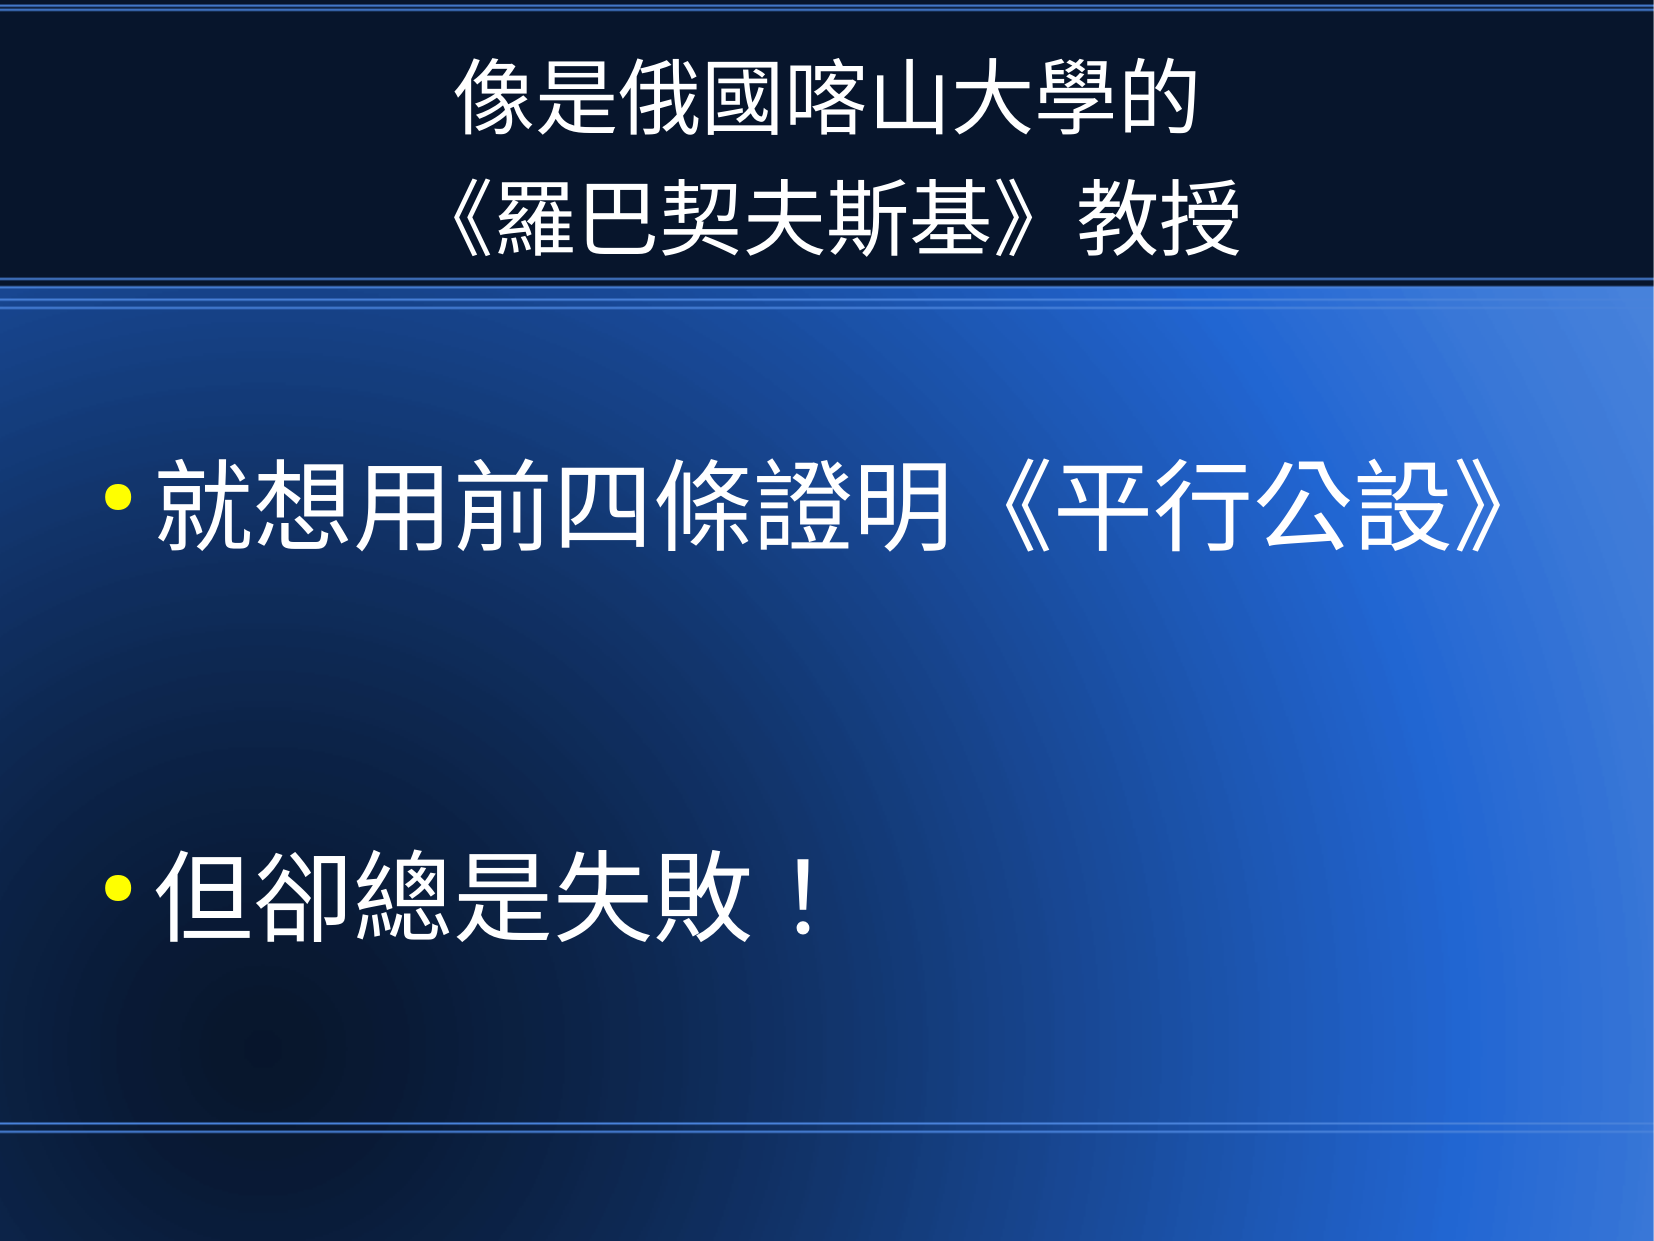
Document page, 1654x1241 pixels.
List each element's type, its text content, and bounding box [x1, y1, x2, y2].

title 像是俄國喀山大學的 《羅巴契夫斯基》教授 [82, 49, 1571, 257]
picture [0, 0, 1654, 1241]
list 就想用前四條證明《平行公設》 但卻總是失敗！ [82, 355, 1571, 1241]
